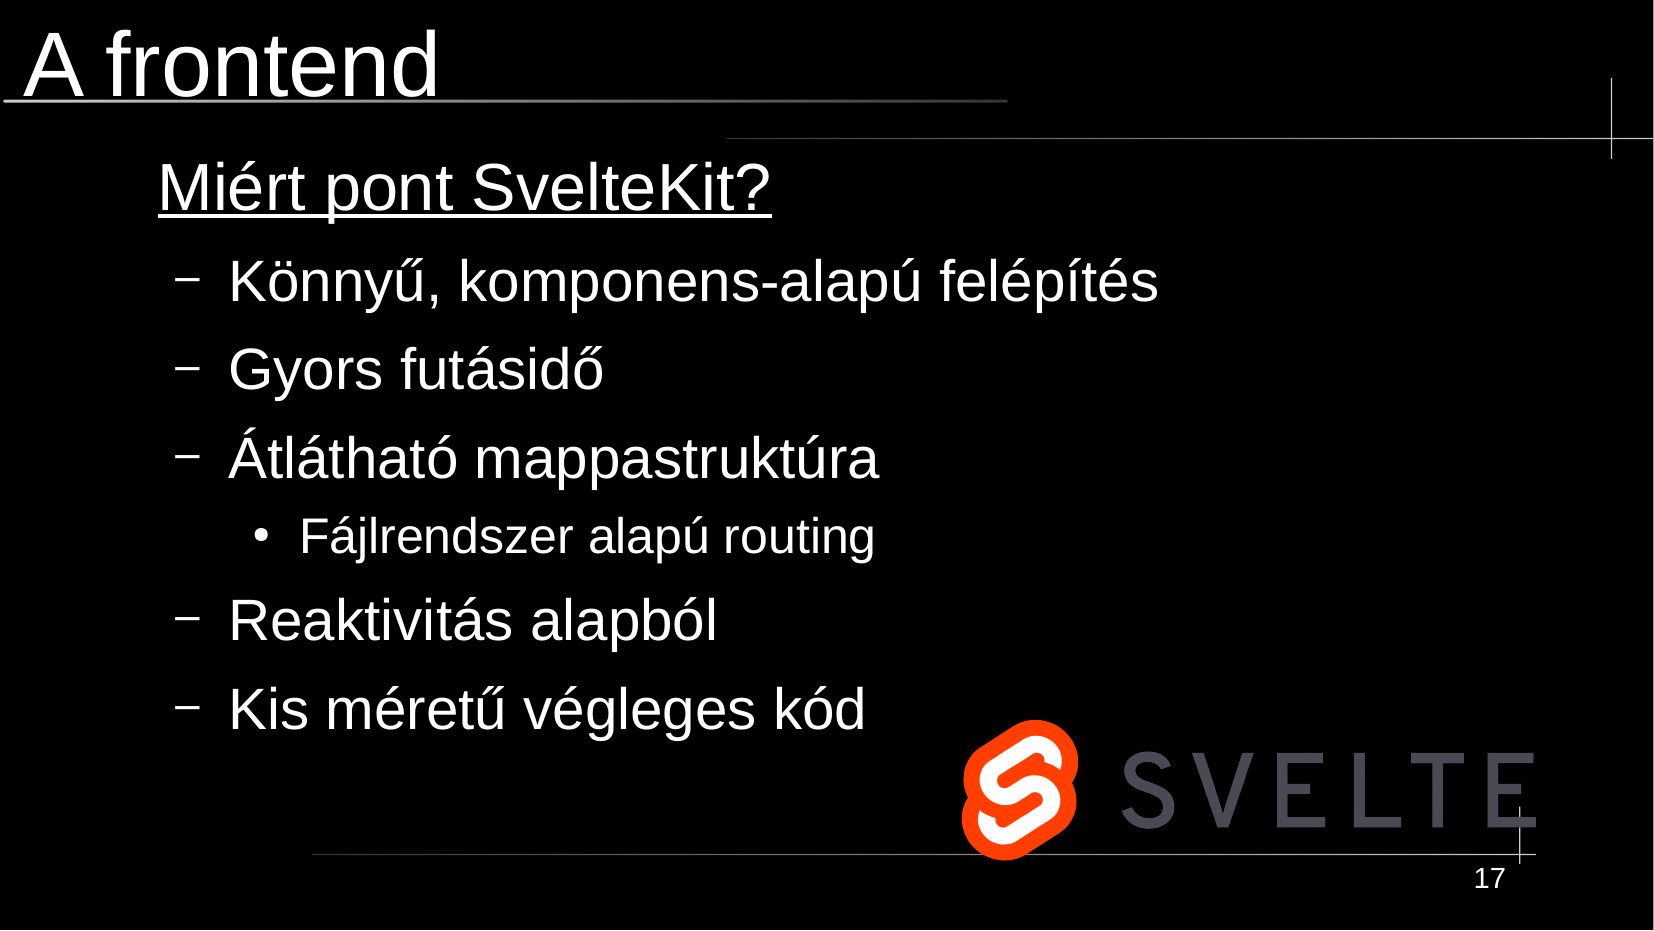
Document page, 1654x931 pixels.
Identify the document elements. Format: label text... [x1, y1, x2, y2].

picture [937, 714, 1557, 866]
list Miért pont SvelteKit? Könnyű, komponens-alapú felépítés Gyors futásidő Átlátható mappastruktúra Fájlrendszer alapú routing Reaktivitás alapból Kis méretű végleges kód [86, 150, 1576, 765]
title A frontend [23, 11, 1589, 119]
